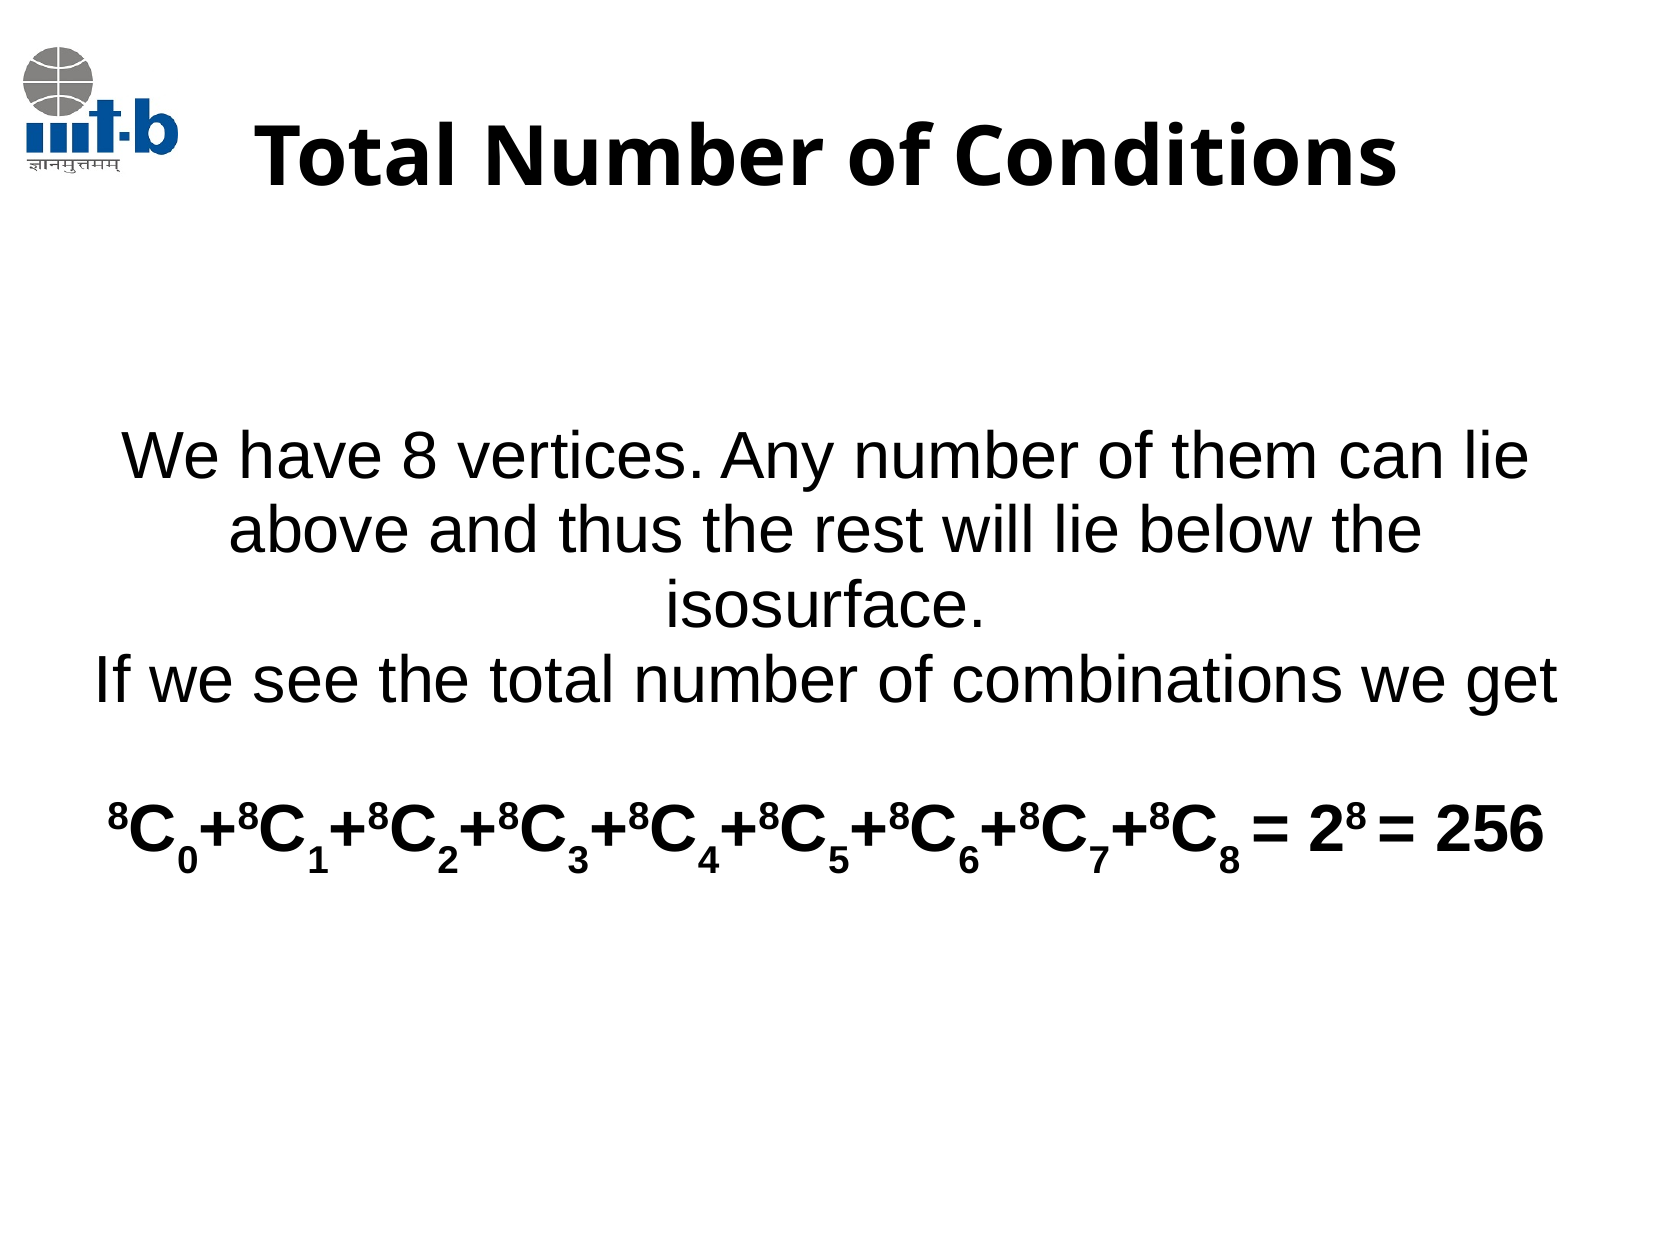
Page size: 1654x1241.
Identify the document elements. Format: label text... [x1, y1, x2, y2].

title Total Number of Conditions [82, 49, 1571, 257]
subtitle We have 8 vertices. Any number of them can lie above and thus the rest will lie below the isosurface. If we see the total number of combinations we get 8C0+8C1+8C2+8C3+8C4+8C5+8C6+8C7+8C8 = 28 = 256 [82, 290, 1571, 1010]
picture [23, 35, 178, 189]
